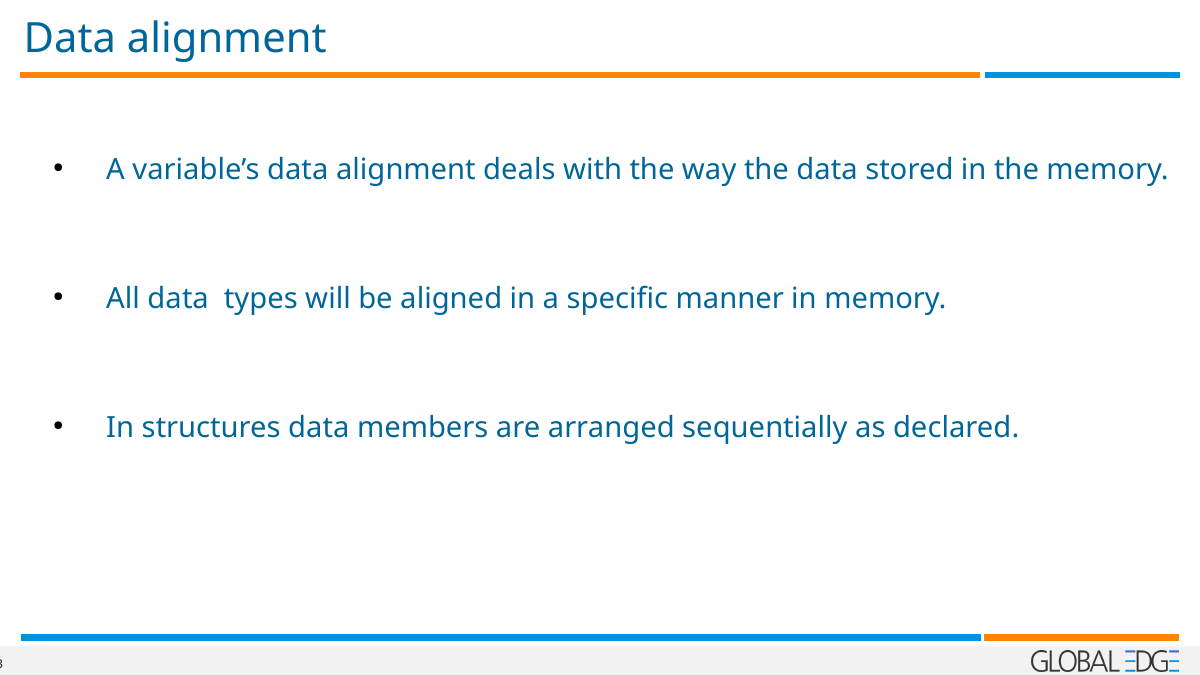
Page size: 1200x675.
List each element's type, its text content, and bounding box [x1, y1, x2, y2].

title Data alignment [12, 9, 1088, 63]
list A variable’s data alignment deals with the way the data stored in the memory. All data types will be aligned in a specific manner in memory. In structures data members are arranged sequentially as declared. [35, 86, 1194, 626]
picture [1031, 650, 1179, 672]
